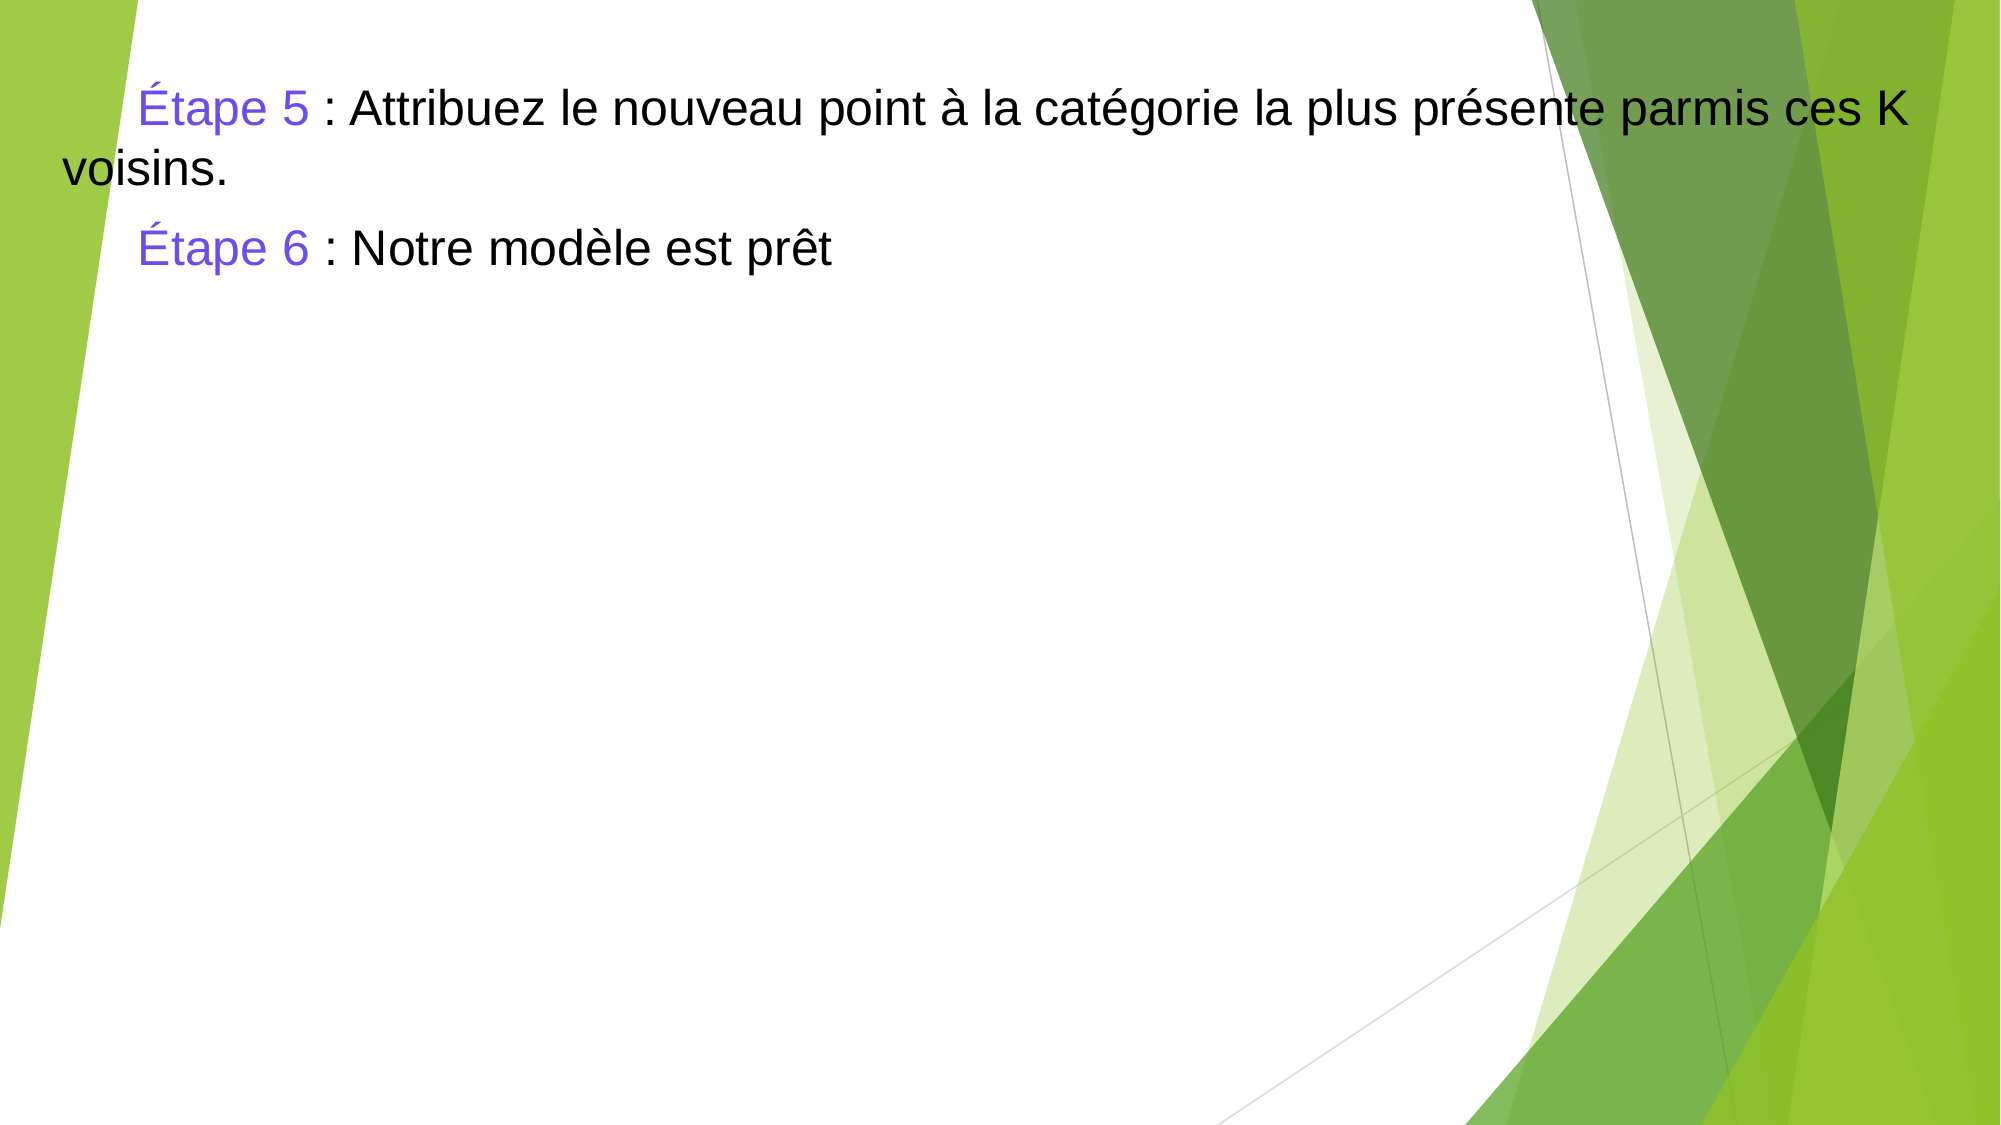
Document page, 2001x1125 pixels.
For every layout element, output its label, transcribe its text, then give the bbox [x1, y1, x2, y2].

subtitle Étape 5 : Attribuez le nouveau point à la catégorie la plus présente parmis ces K voisins. Étape 6 : Notre modèle est prêt [47, 67, 1946, 1085]
